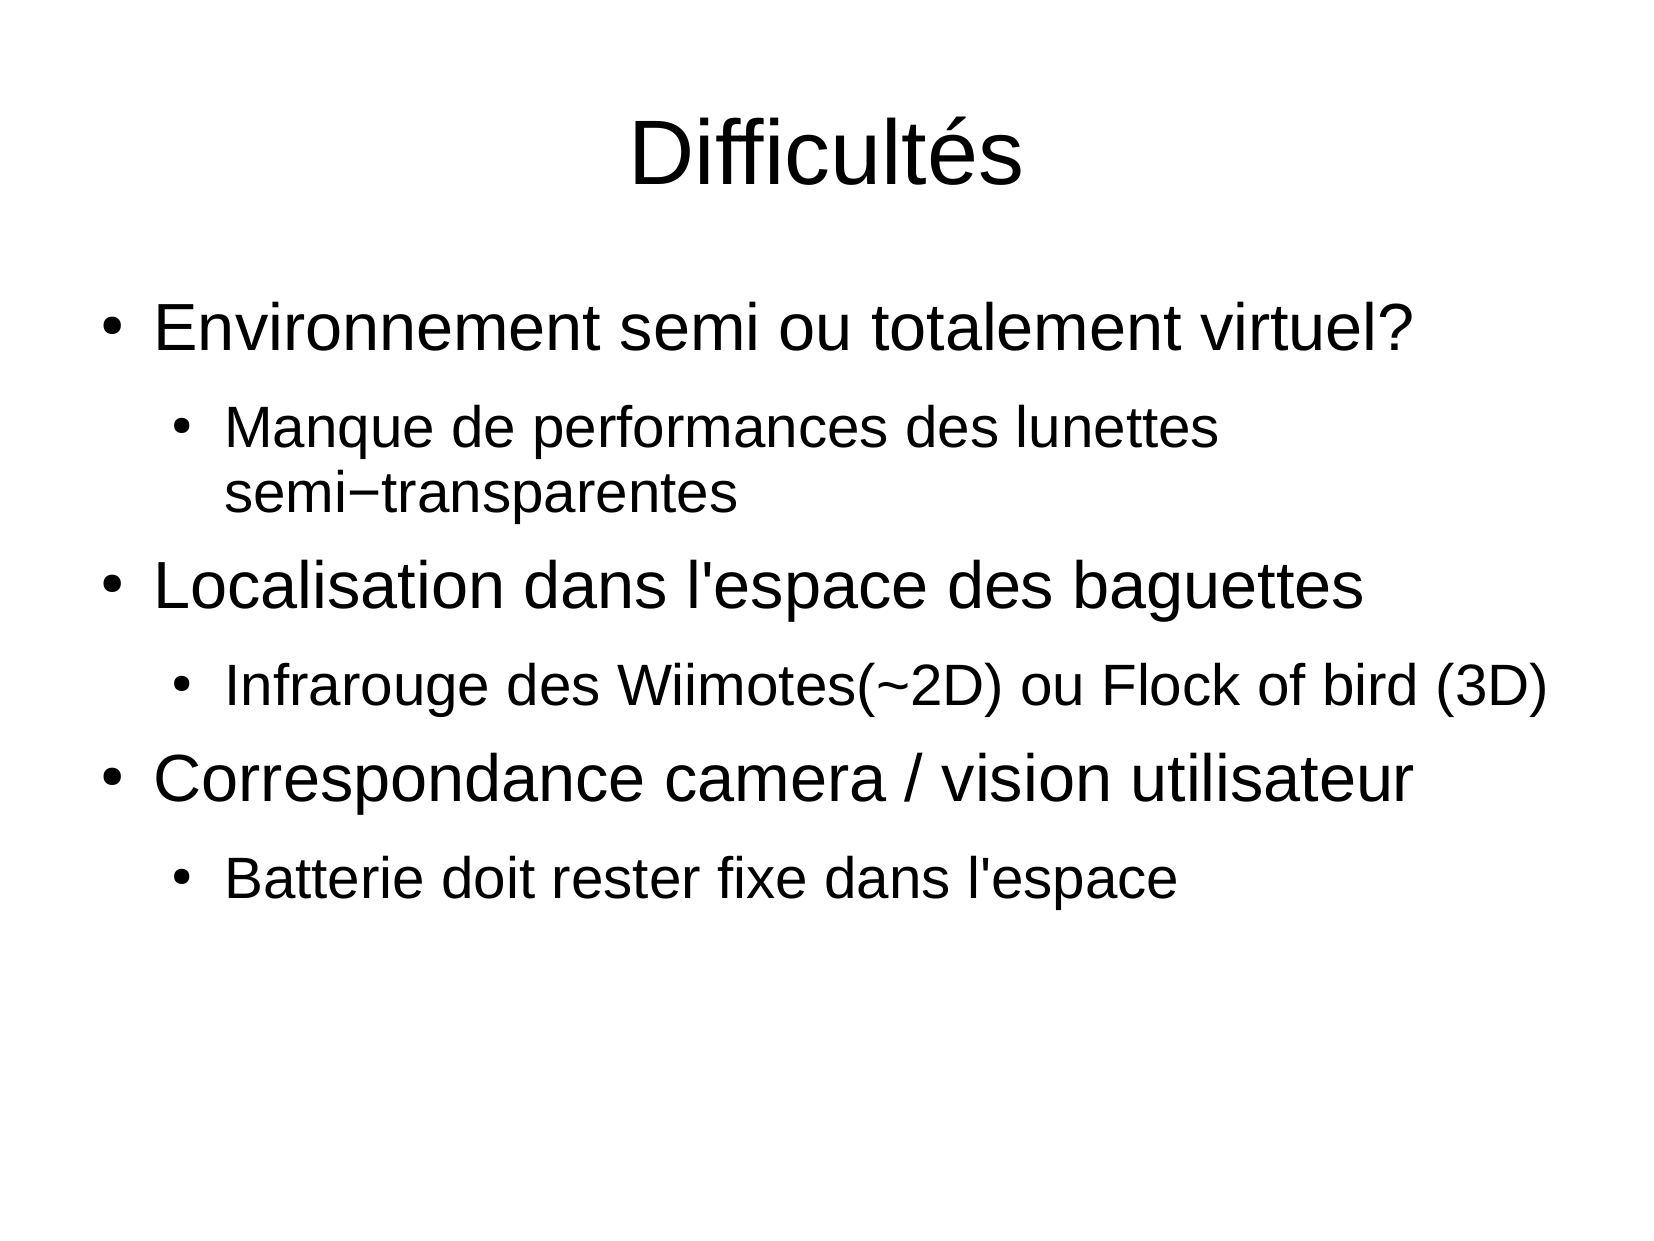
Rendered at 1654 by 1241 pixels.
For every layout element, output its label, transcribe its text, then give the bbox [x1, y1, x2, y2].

list Environnement semi ou totalement virtuel? Manque de performances des lunettes semi−transparentes Localisation dans l'espace des baguettes Infrarouge des Wiimotes(~2D) ou Flock of bird (3D) Correspondance camera / vision utilisateur Batterie doit rester fixe dans l'espace [82, 290, 1571, 1094]
title Difficultés [82, 56, 1571, 250]
